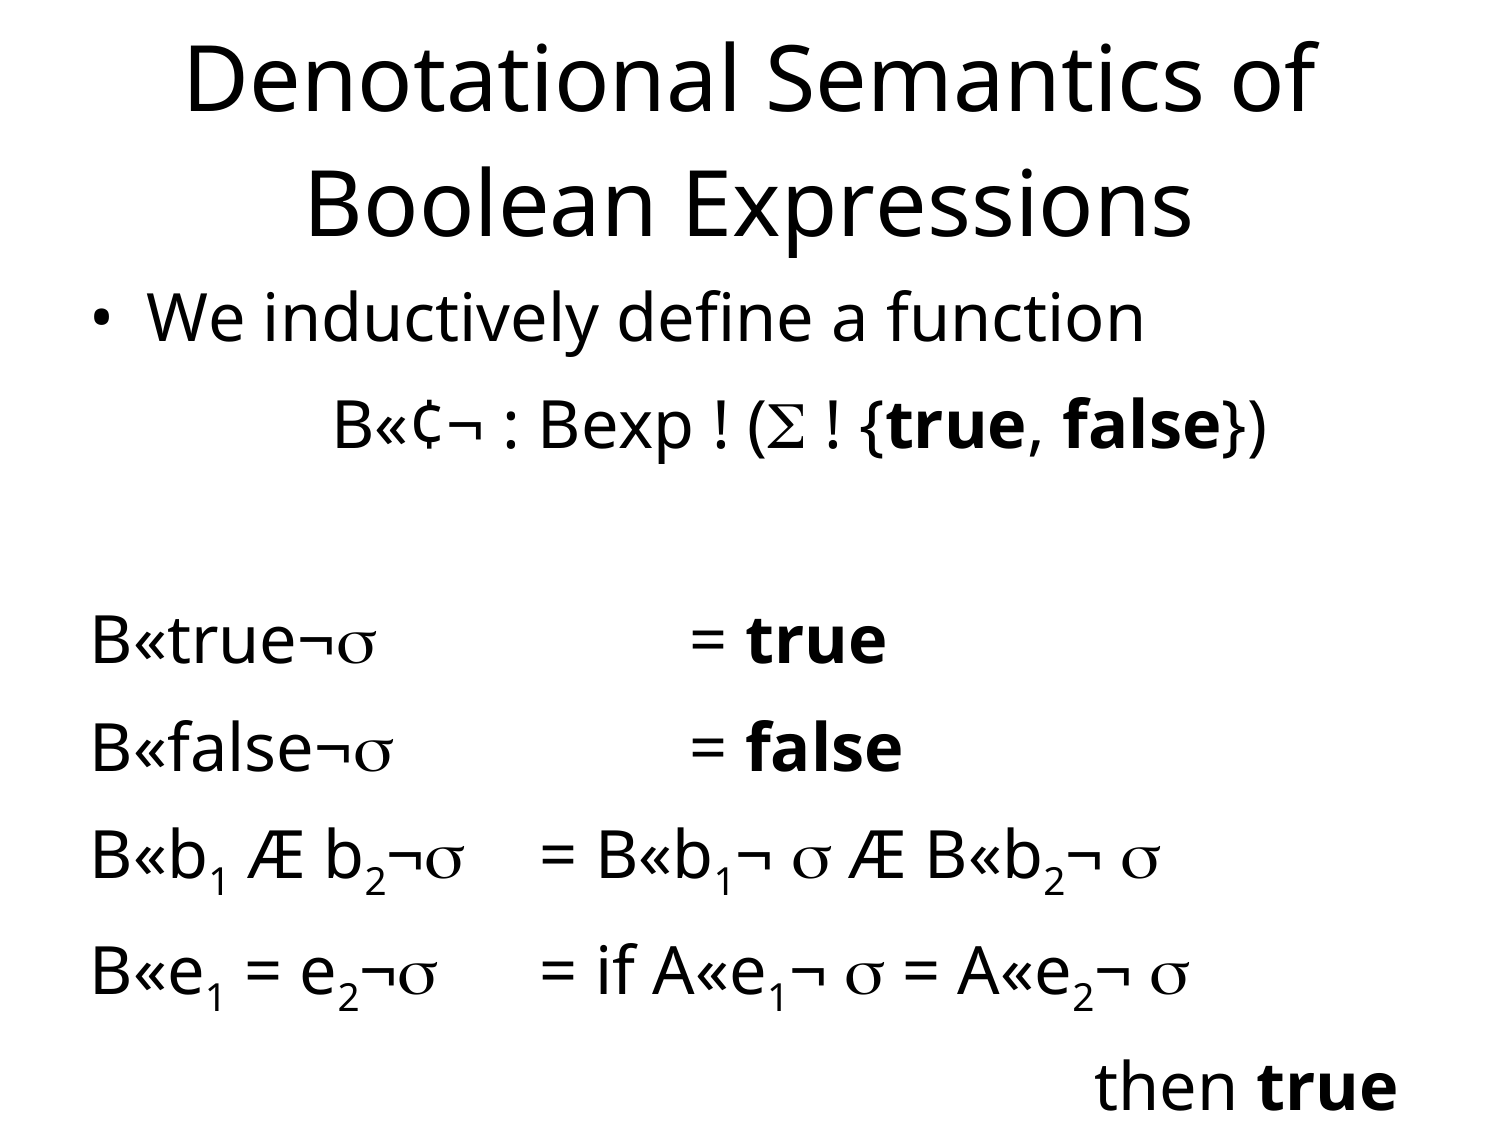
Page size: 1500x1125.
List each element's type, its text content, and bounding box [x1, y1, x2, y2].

title Denotational Semantics of Boolean Expressions [75, 24, 1426, 254]
list We inductively define a function B«¢¬ : Bexp ! ( ! {true, false}) B«true¬ = true B«false¬ = false B«b1 Æ b2¬ = B«b1¬  Æ B«b2¬  B«e1 = e2¬ = if A«e1¬  = A«e2¬  then true else false [75, 262, 1426, 1072]
